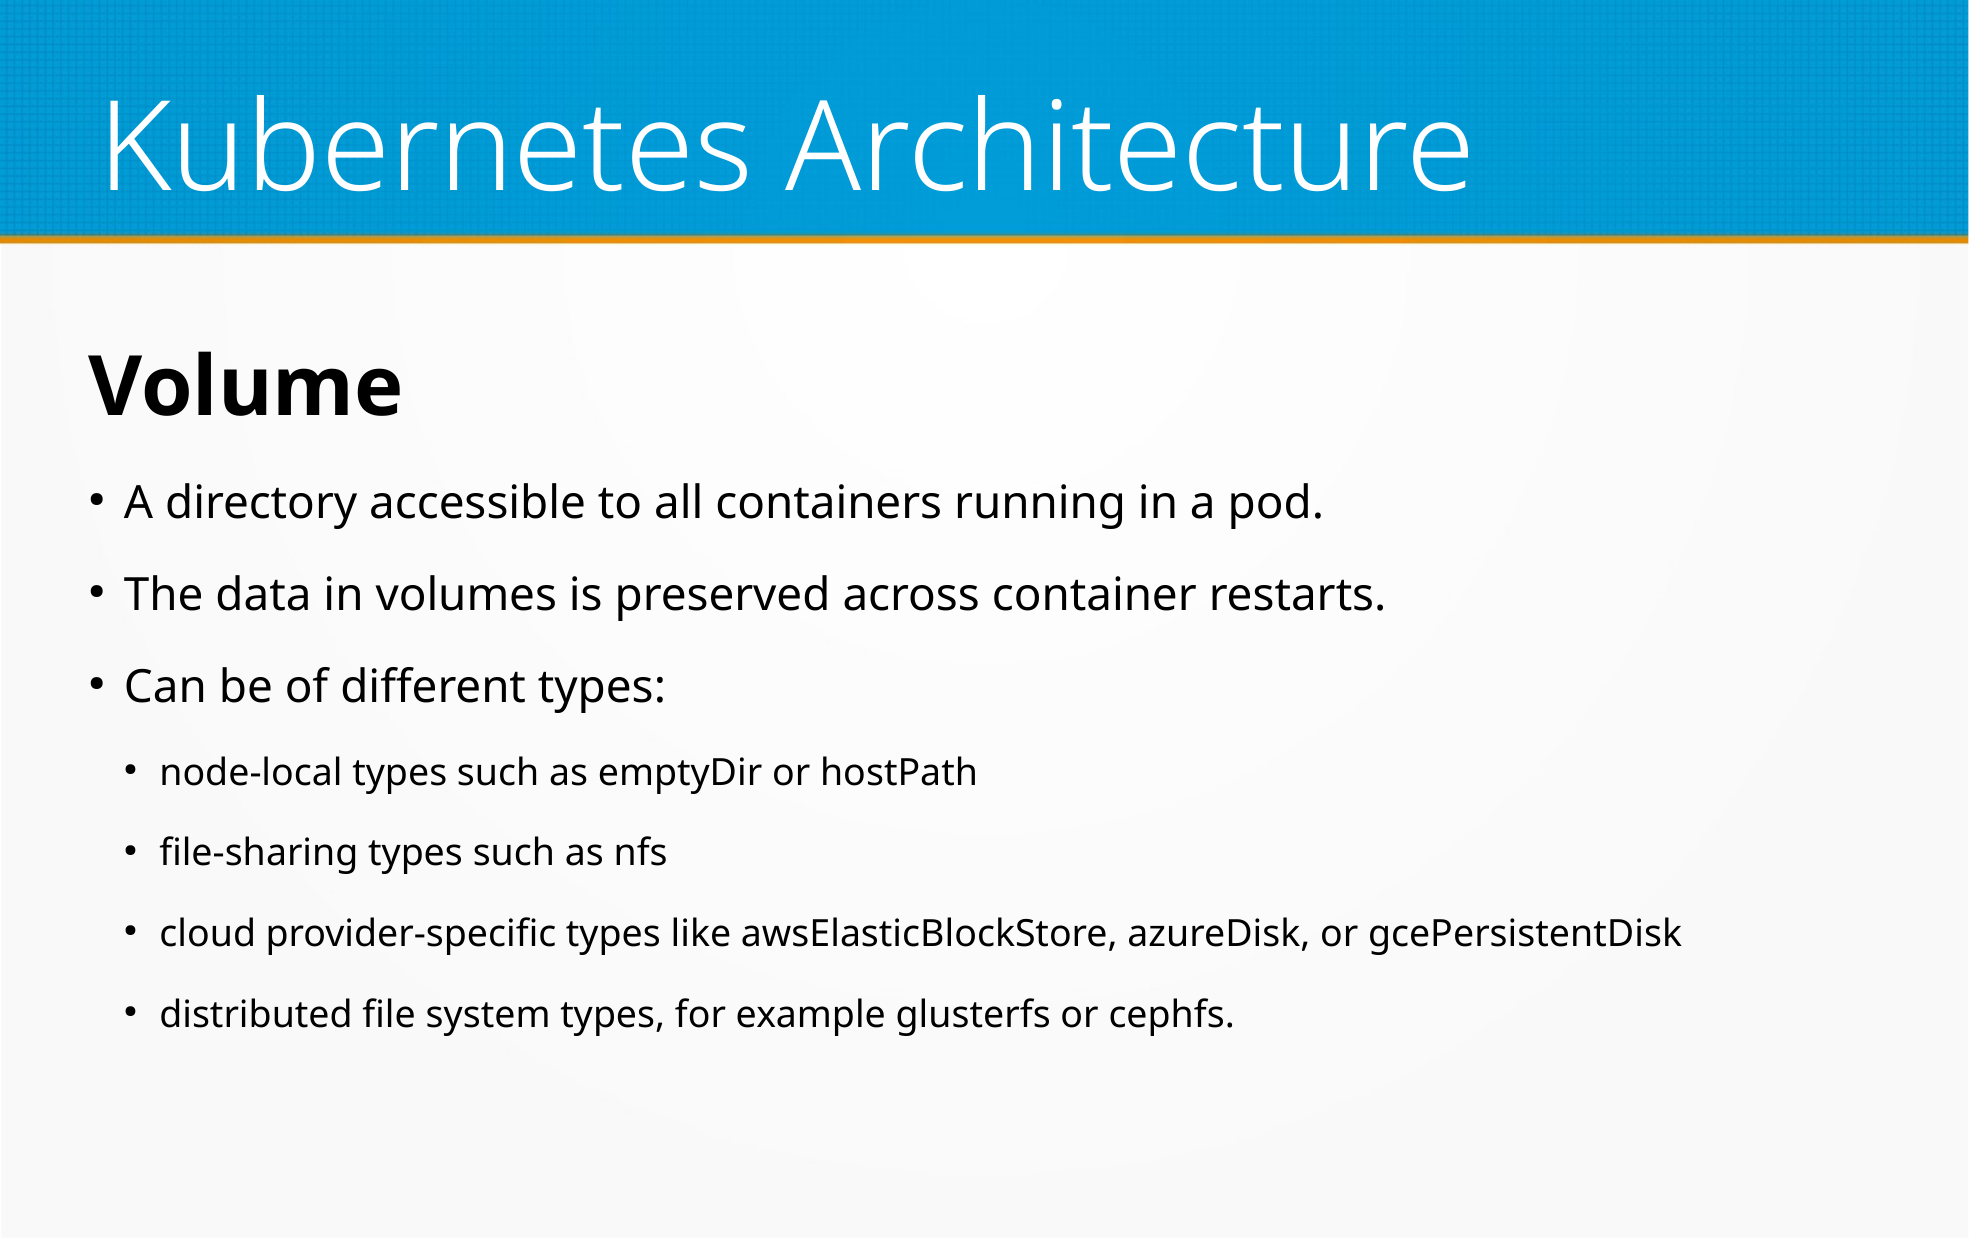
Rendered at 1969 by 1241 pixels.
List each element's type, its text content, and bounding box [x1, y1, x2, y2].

title Kubernetes Architecture [98, 19, 1870, 227]
text_box Volume A directory accessible to all containers running in a pod. The data in volumes is preserved across container restarts. Can be of different types: node-local types such as emptyDir or hostPath file-sharing types such as nfs cloud provider-specific types like awsElasticBlockStore, azureDisk, or gcePersistentDisk distributed file system types, for example glusterfs or cephfs. [82, 293, 1772, 1163]
picture [0, 233, 1969, 1241]
